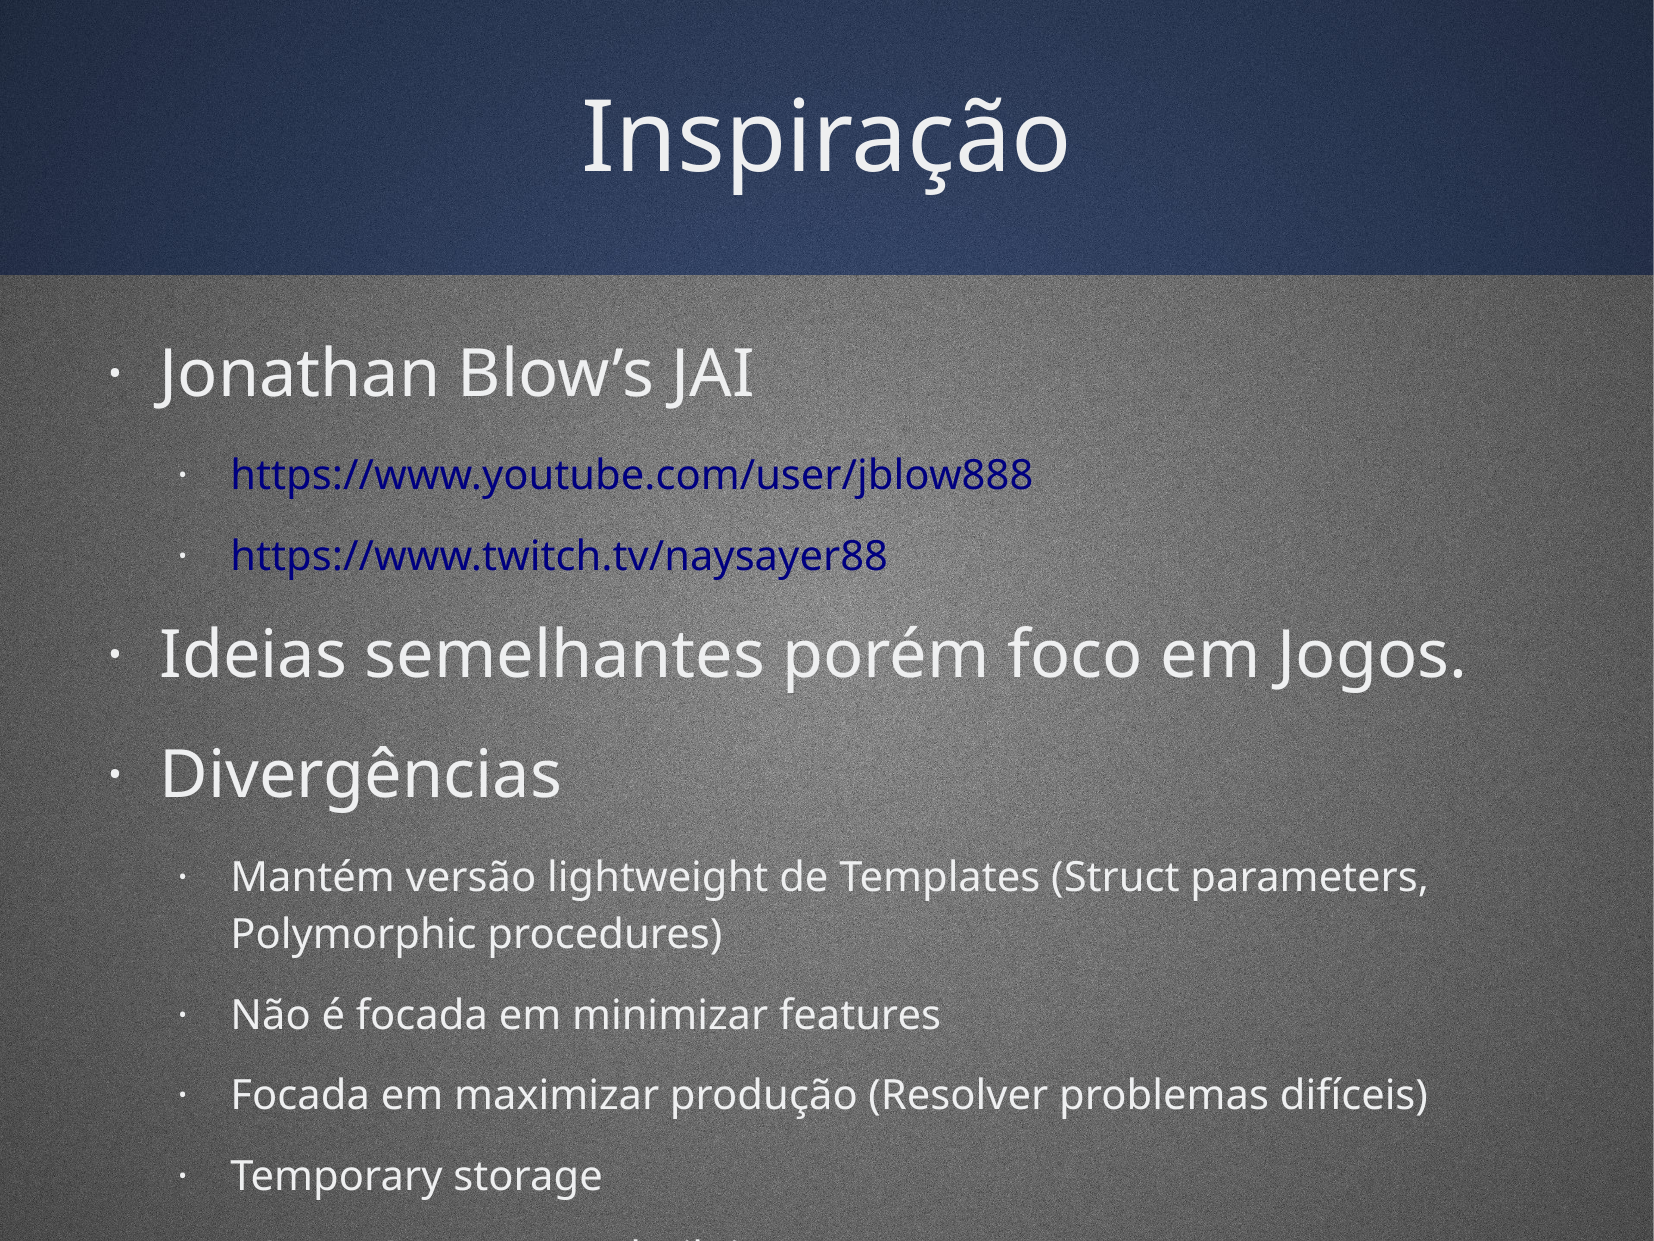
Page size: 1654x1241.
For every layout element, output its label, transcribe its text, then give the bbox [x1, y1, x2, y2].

picture [0, 0, 1654, 1241]
list Jonathan Blow’s JAI https://www.youtube.com/user/jblow888 https://www.twitch.tv/naysayer88 Ideias semelhantes porém foco em Jogos. Divergências Mantém versão lightweight de Templates (Struct parameters, Polymorphic procedures) Não é focada em minimizar features Focada em maximizar produção (Resolver problemas difíceis) Temporary storage SOA / AOS structure built in [88, 324, 1565, 1150]
title Inspiração [88, 29, 1565, 237]
